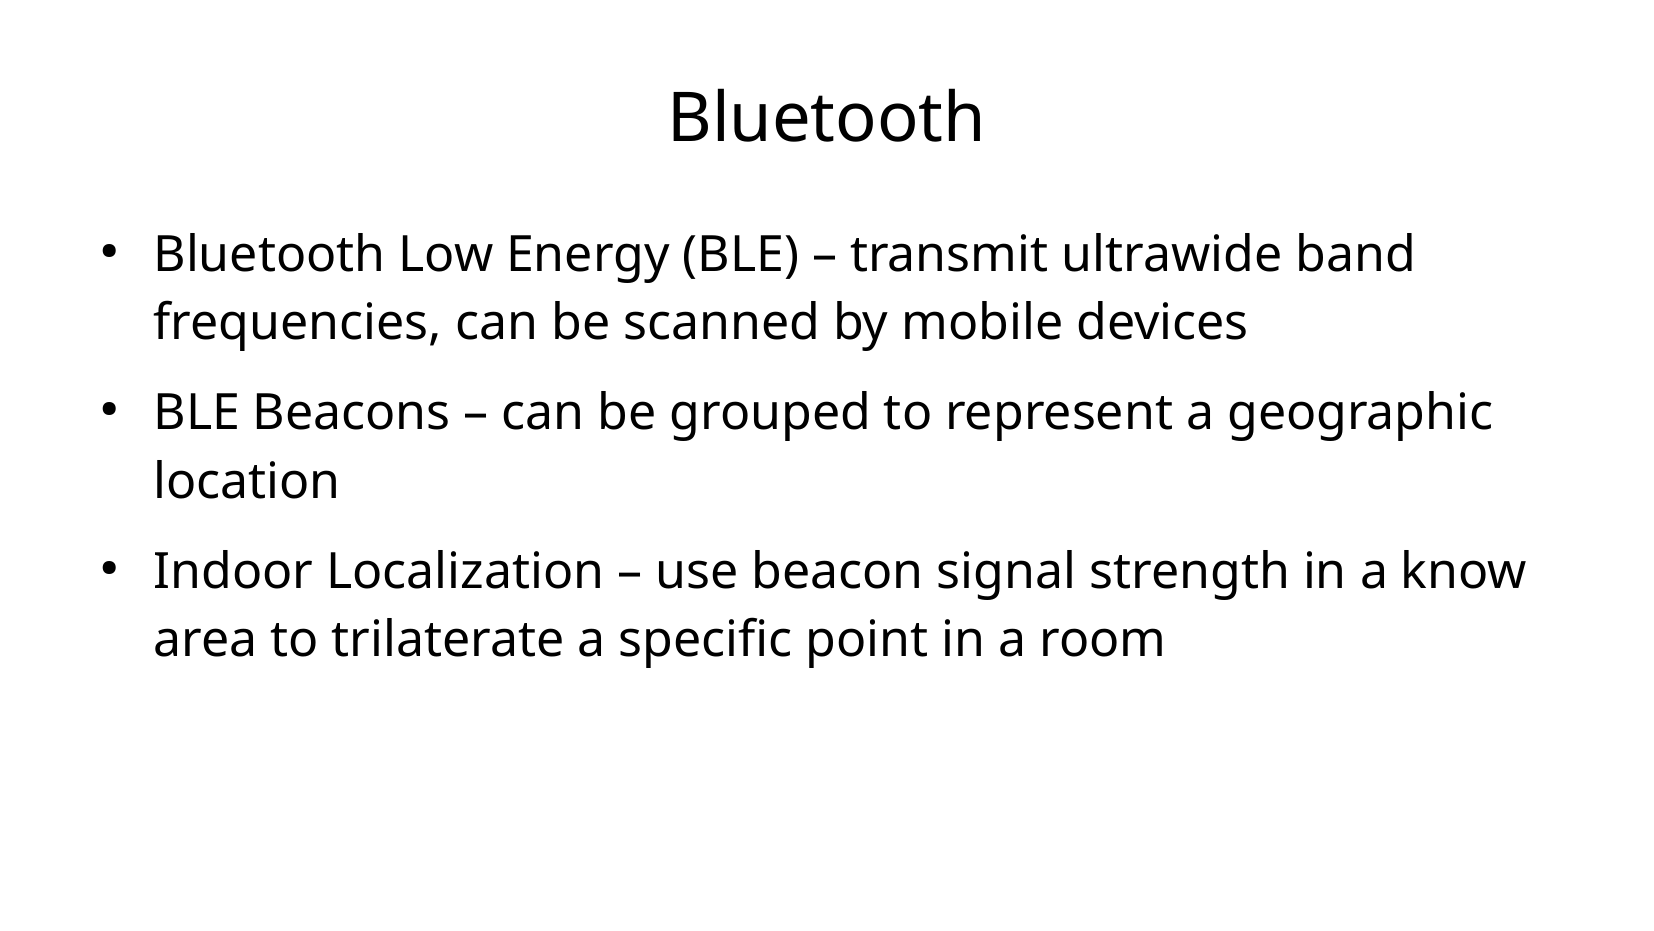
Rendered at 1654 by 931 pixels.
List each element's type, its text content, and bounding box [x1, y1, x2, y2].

list Bluetooth Low Energy (BLE) – transmit ultrawide band frequencies, can be scanned by mobile devices BLE Beacons – can be grouped to represent a geographic location Indoor Localization – use beacon signal strength in a know area to trilaterate a specific point in a room [82, 217, 1571, 758]
title Bluetooth [82, 37, 1571, 193]
